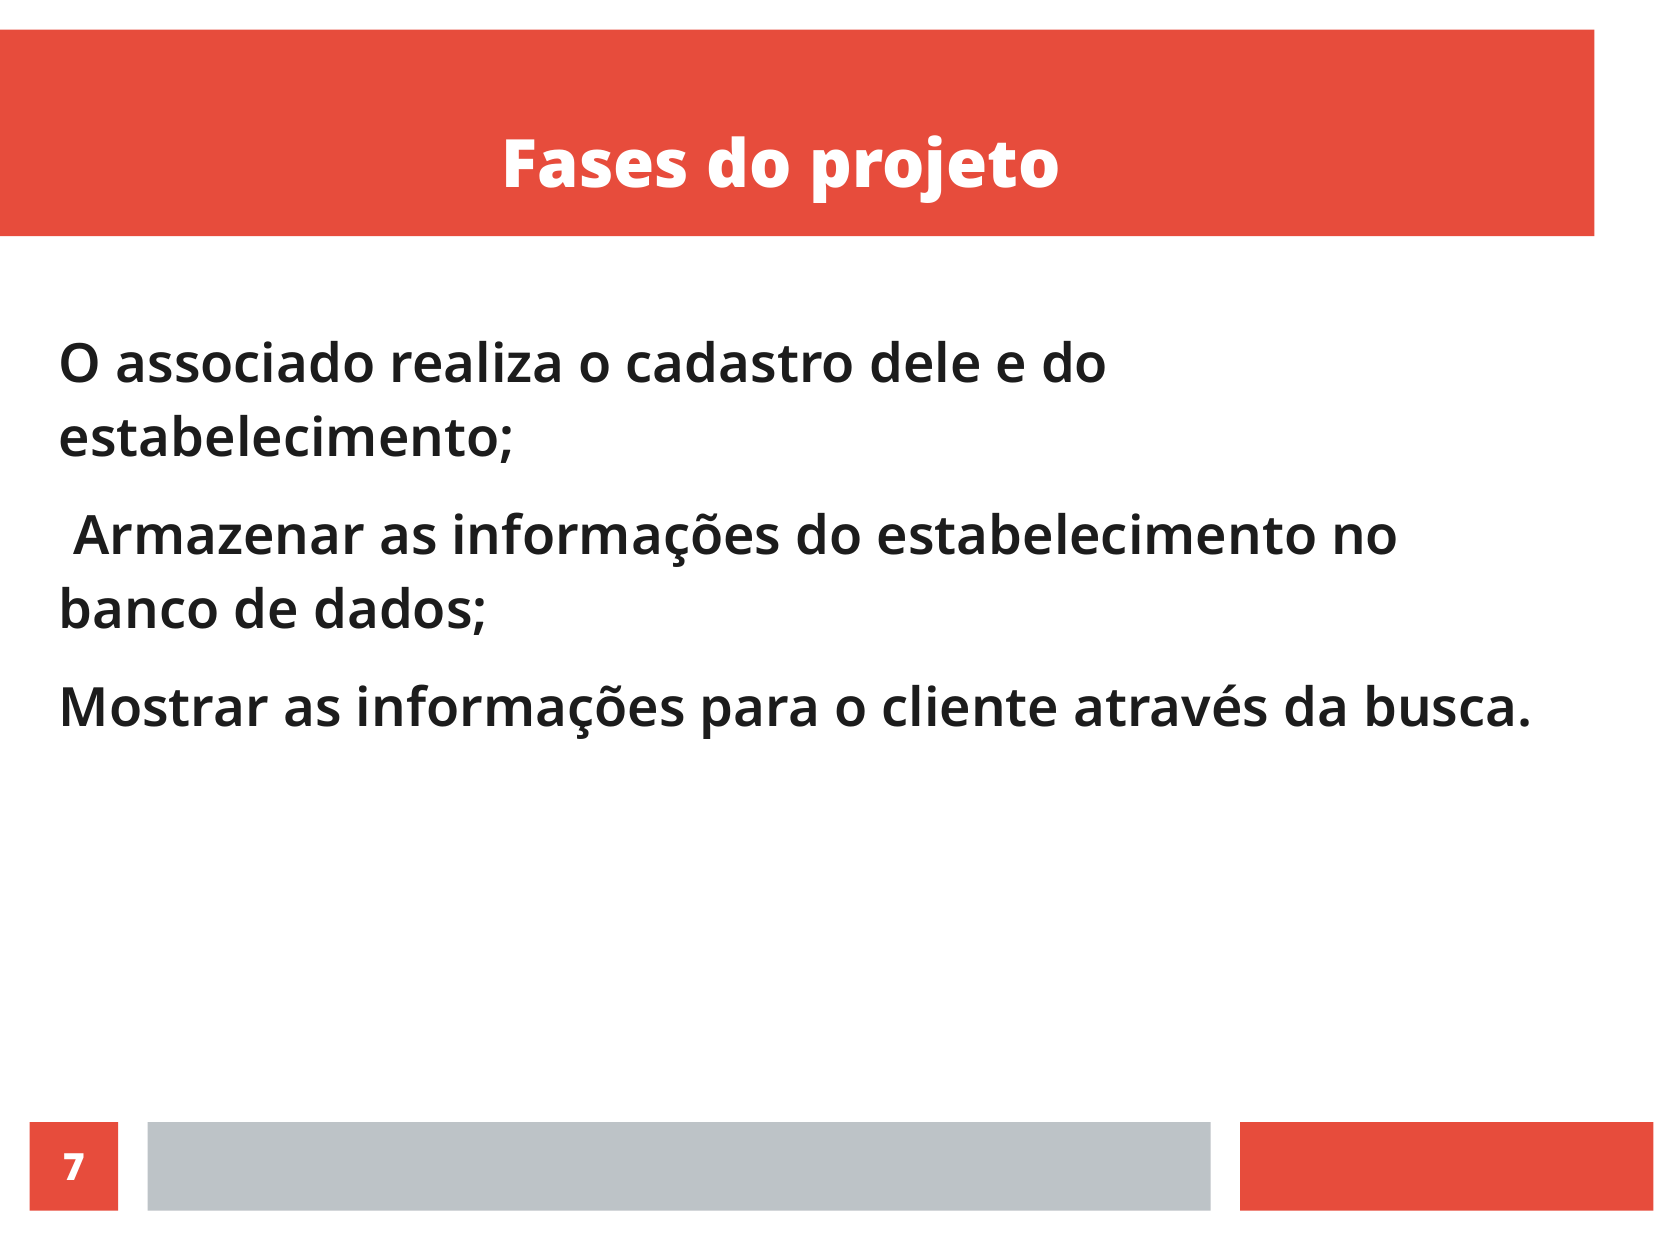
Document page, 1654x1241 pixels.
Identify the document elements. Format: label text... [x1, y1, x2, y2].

title Fases do projeto [59, 59, 1595, 207]
list O associado realiza o cadastro dele e do estabelecimento; Armazenar as informações do estabelecimento no banco de dados; Mostrar as informações para o cliente através da busca. [59, 324, 1565, 1093]
